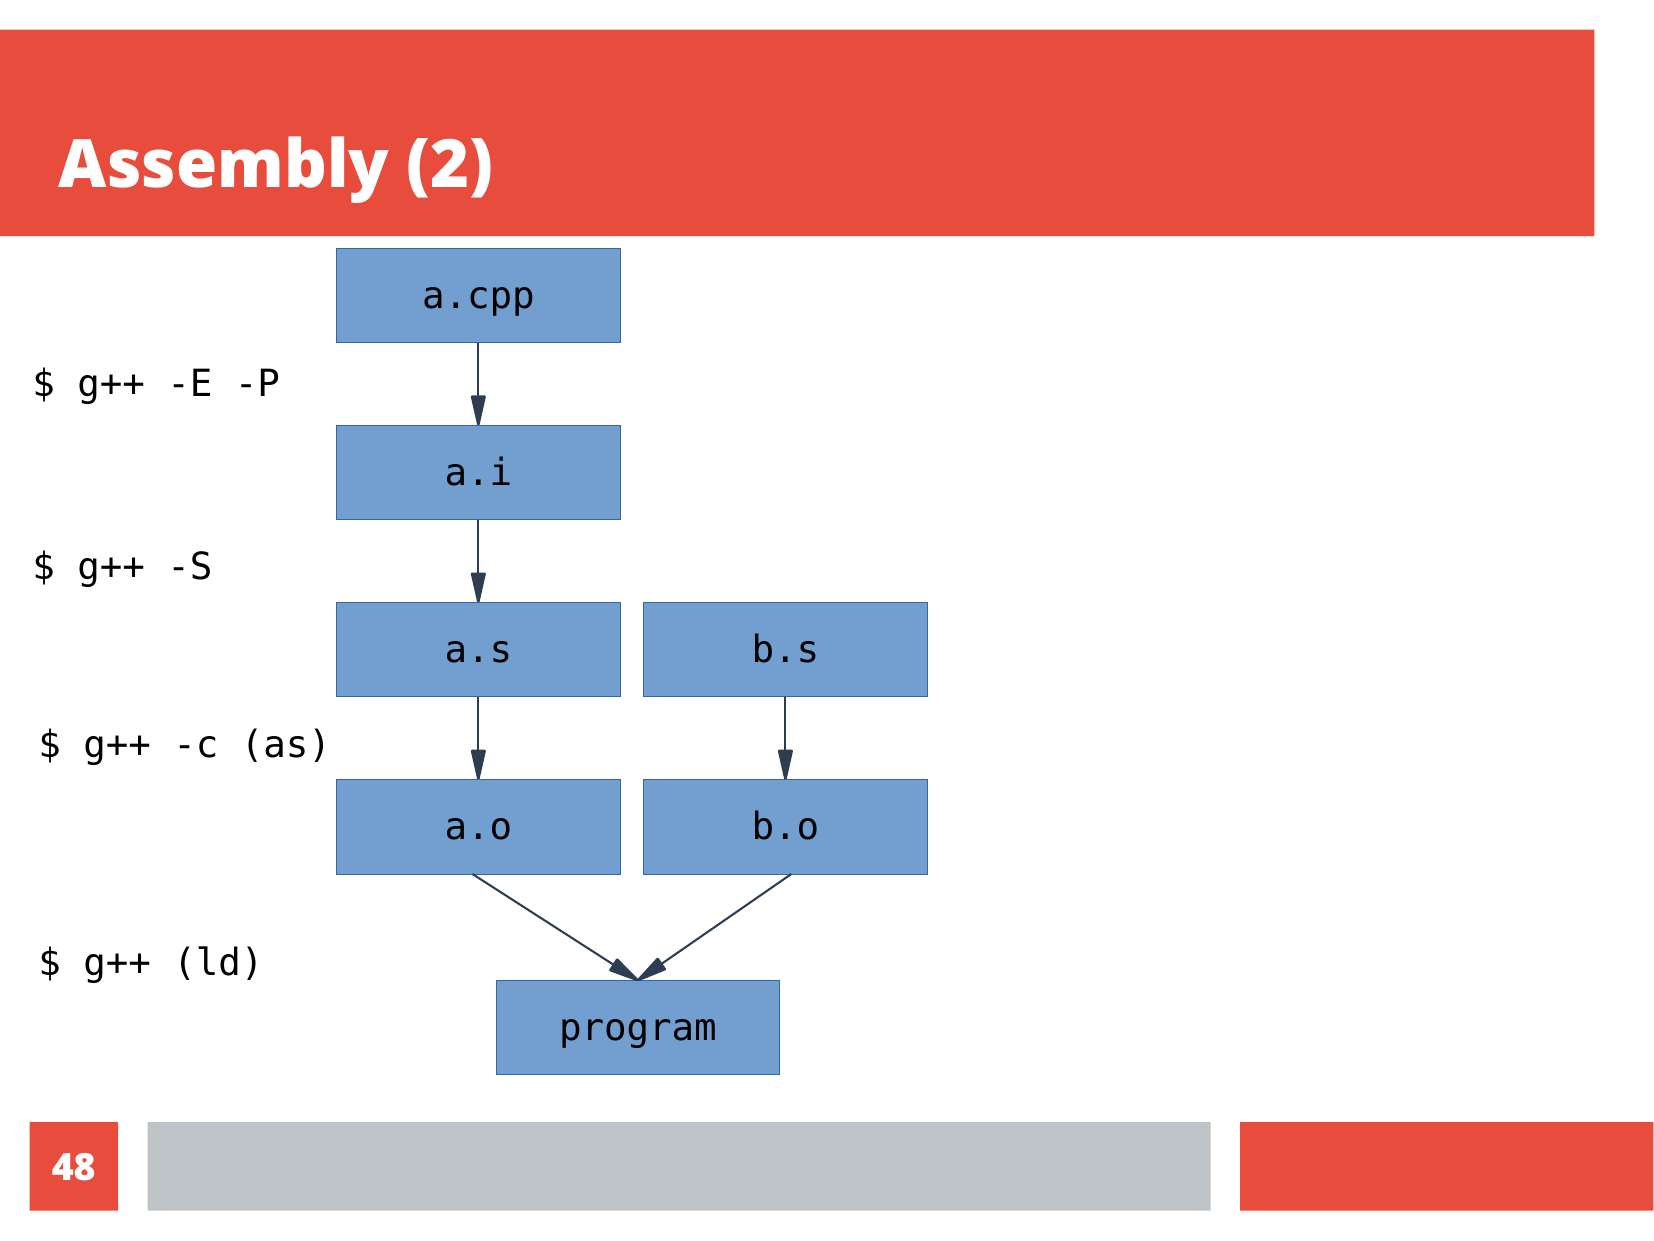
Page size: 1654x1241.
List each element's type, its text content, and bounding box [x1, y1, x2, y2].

text_box program [496, 980, 780, 1075]
text_box $ g++ -E -P [17, 330, 302, 438]
text_box a.o [336, 779, 621, 875]
text_box a.i [336, 425, 621, 520]
title Assembly (2) [59, 59, 1595, 207]
text_box $ g++ -S [17, 513, 302, 621]
text_box a.s [336, 602, 621, 697]
text_box b.s [643, 602, 928, 697]
text_box $ g++ -c (as) [23, 690, 349, 798]
text_box $ g++ (ld) [23, 909, 308, 1016]
text_box b.o [643, 779, 928, 875]
text_box a.cpp [336, 248, 621, 343]
